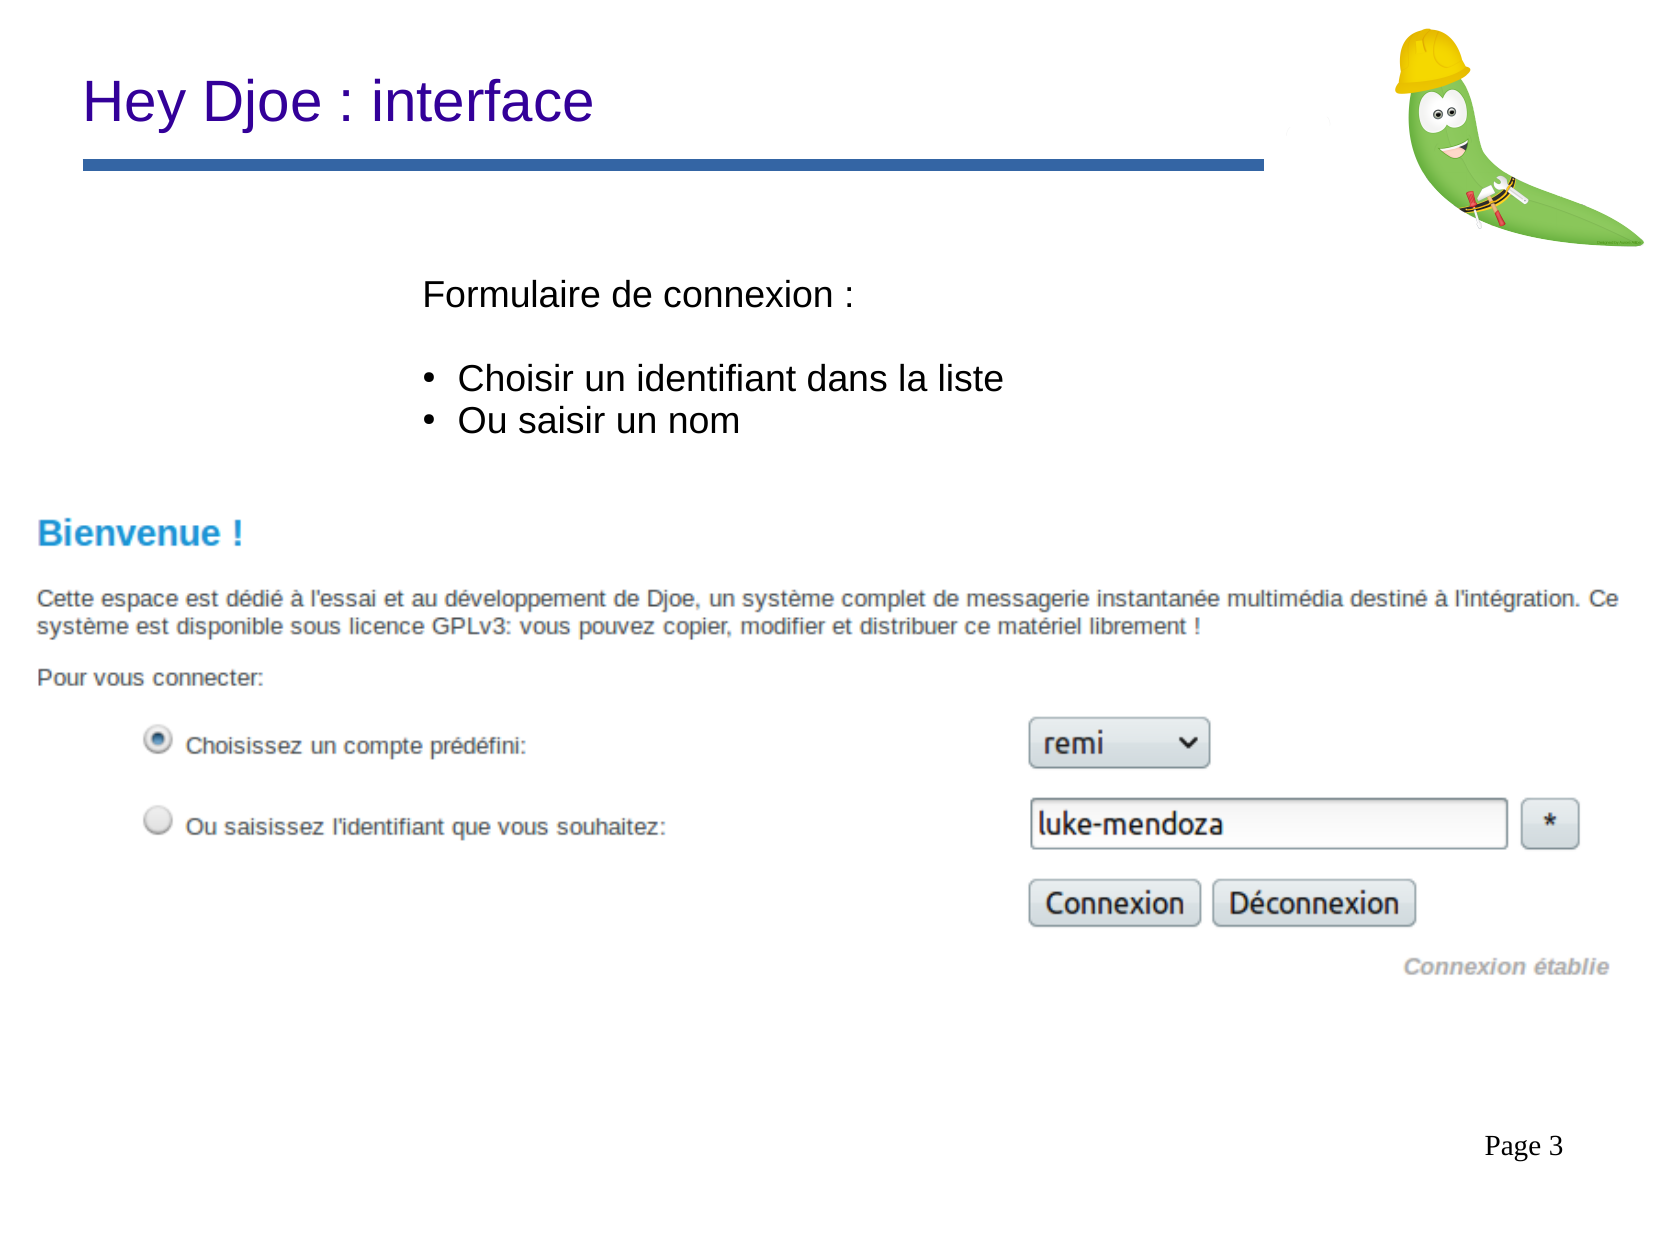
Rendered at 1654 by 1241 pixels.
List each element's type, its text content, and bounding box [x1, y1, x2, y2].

picture [28, 513, 1626, 999]
text_box Formulaire de connexion : Choisir un identifiant dans la liste Ou saisir un nom [407, 266, 1247, 449]
picture [1286, 23, 1647, 248]
title Hey Djoe : interface [82, 49, 1264, 154]
